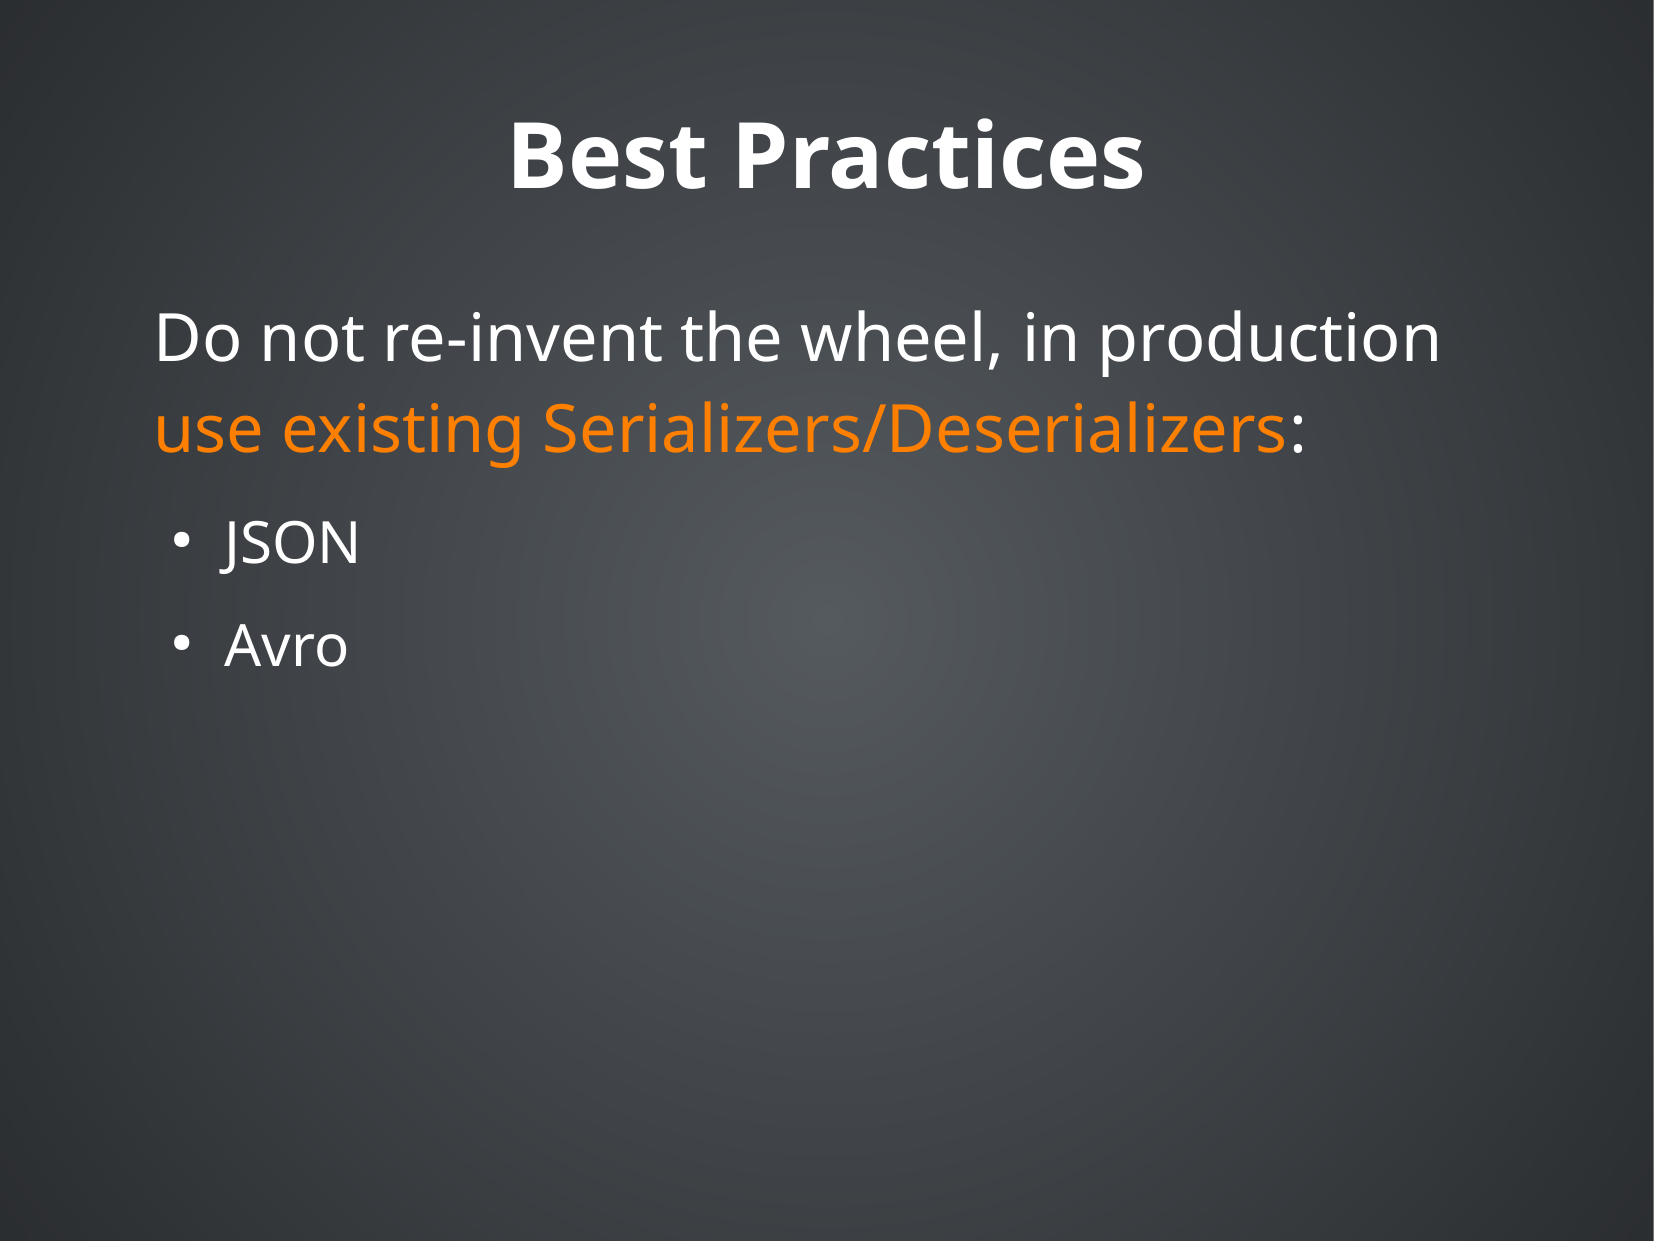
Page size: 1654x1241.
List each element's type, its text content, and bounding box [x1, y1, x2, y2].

title Best Practices [82, 49, 1571, 257]
picture [0, 0, 1654, 1241]
list Do not re-invent the wheel, in production use existing Serializers/Deserializers: JSON Avro [82, 290, 1571, 1109]
